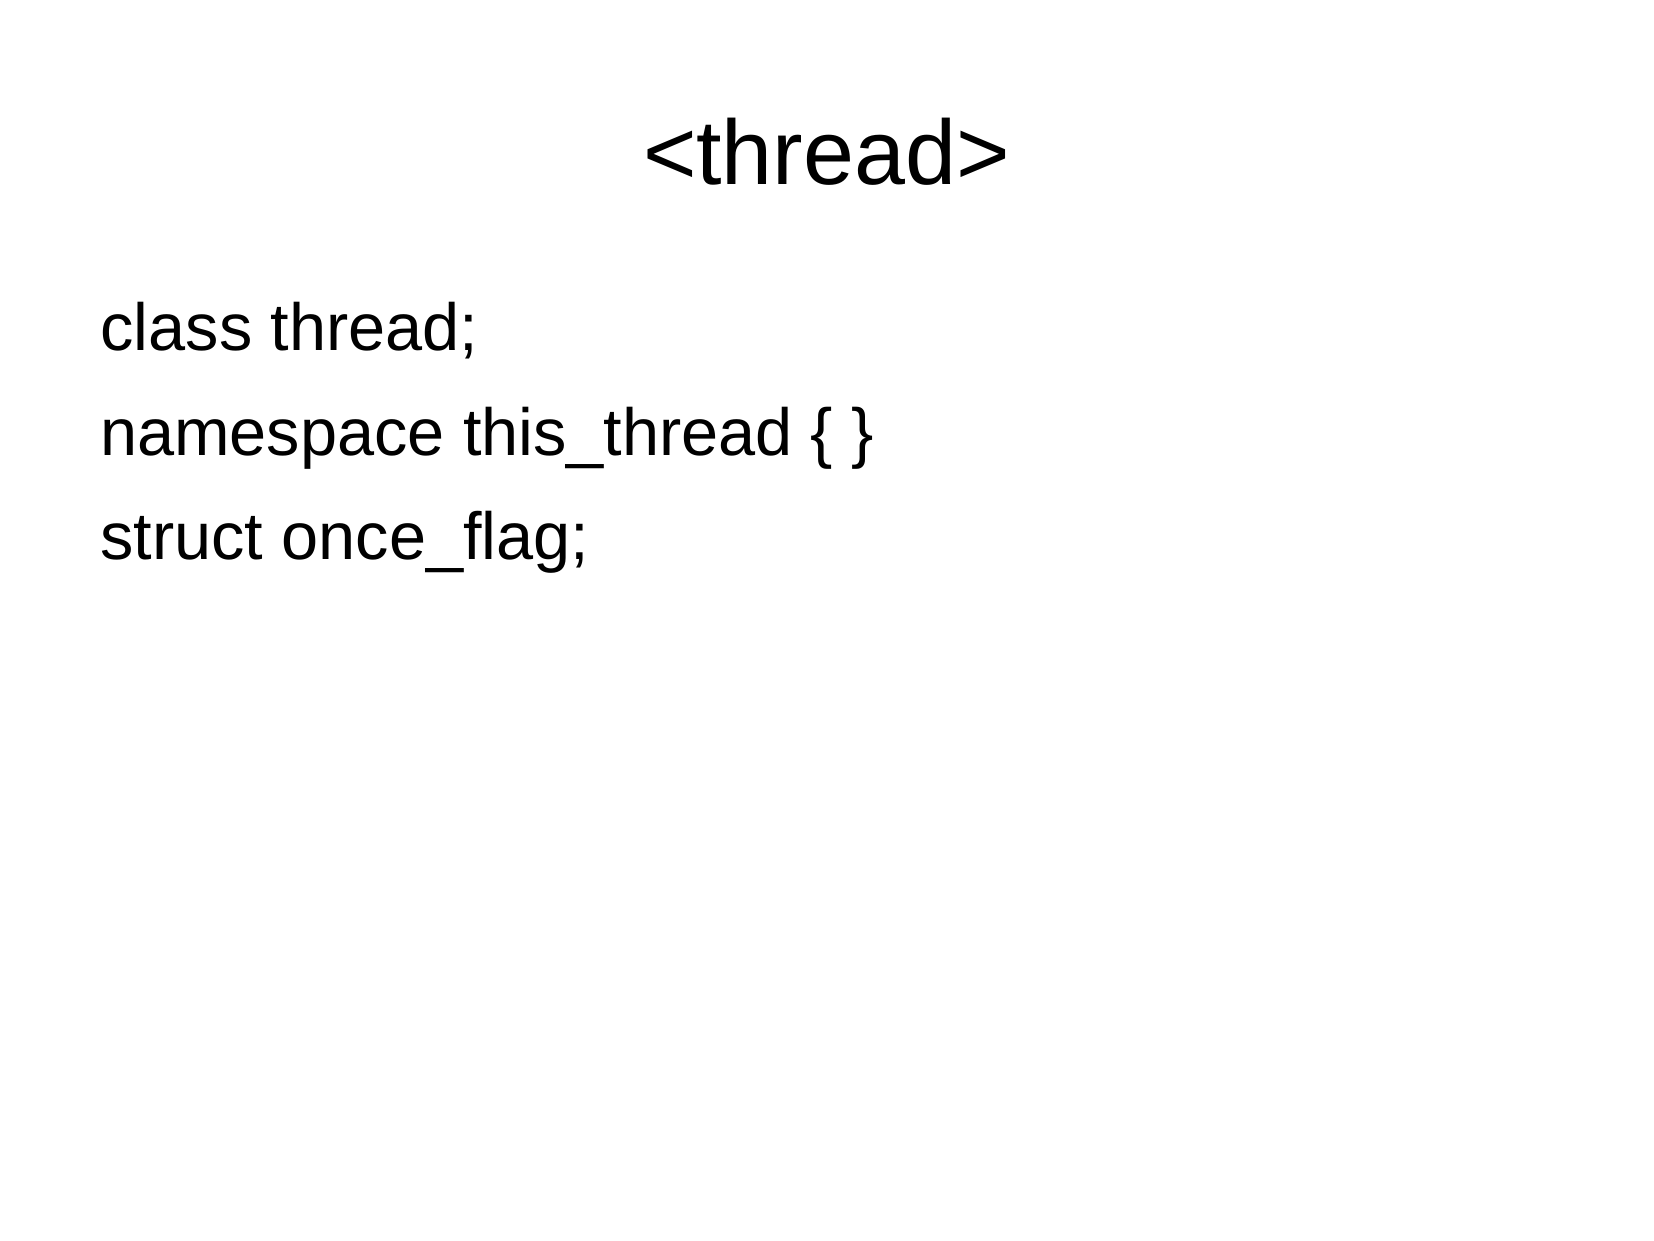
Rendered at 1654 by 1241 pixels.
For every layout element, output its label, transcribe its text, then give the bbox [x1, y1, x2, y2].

list class thread; namespace this_thread { } struct once_flag; [82, 290, 1571, 1094]
title <thread> [82, 56, 1571, 250]
